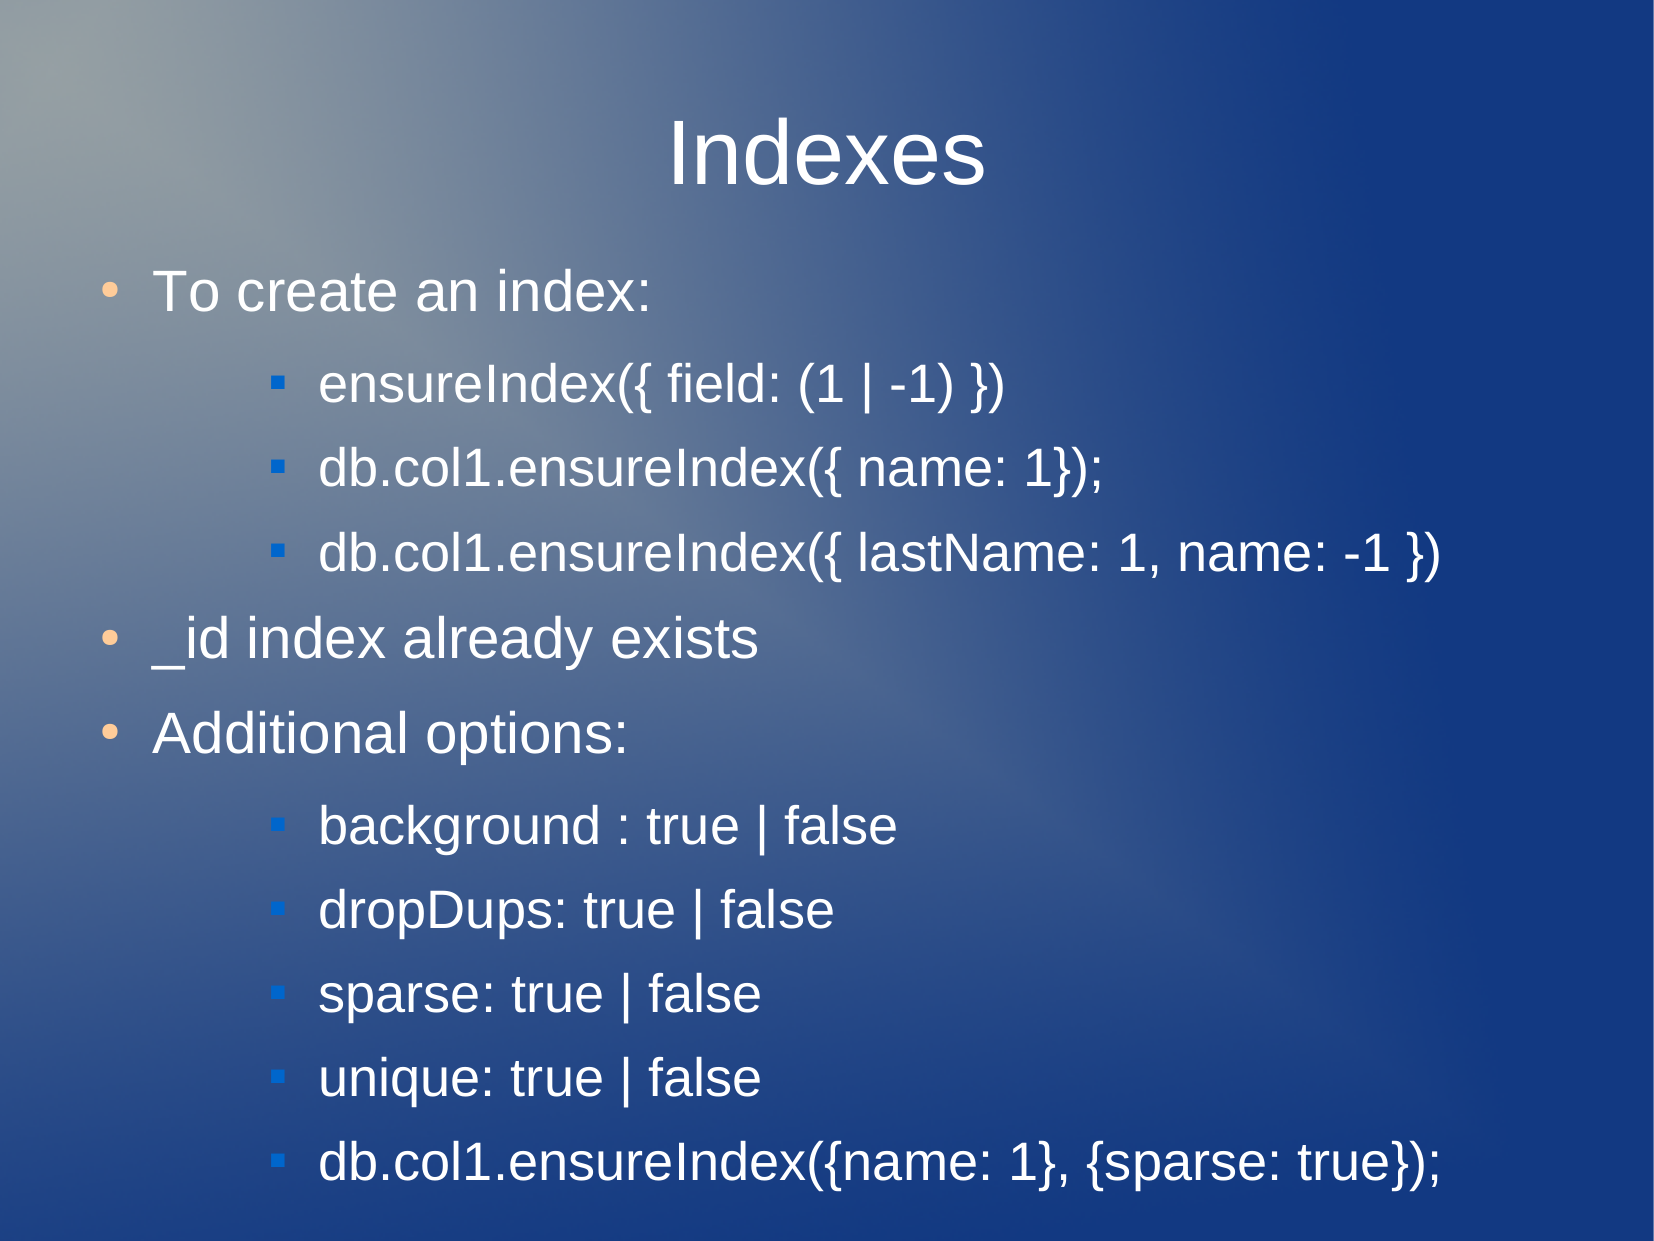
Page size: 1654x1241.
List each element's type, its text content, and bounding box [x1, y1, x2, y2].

title Indexes [82, 49, 1571, 257]
picture [0, 0, 1654, 1241]
list To create an index: ensureIndex({ field: (1 | -1) }) db.col1.ensureIndex({ name: 1}); db.col1.ensureIndex({ lastName: 1, name: -1 }) _id index already exists Additional options: background : true | false dropDups: true | false sparse: true | false unique: true | false db.col1.ensureIndex({name: 1}, {sparse: true}); [81, 259, 1571, 1193]
